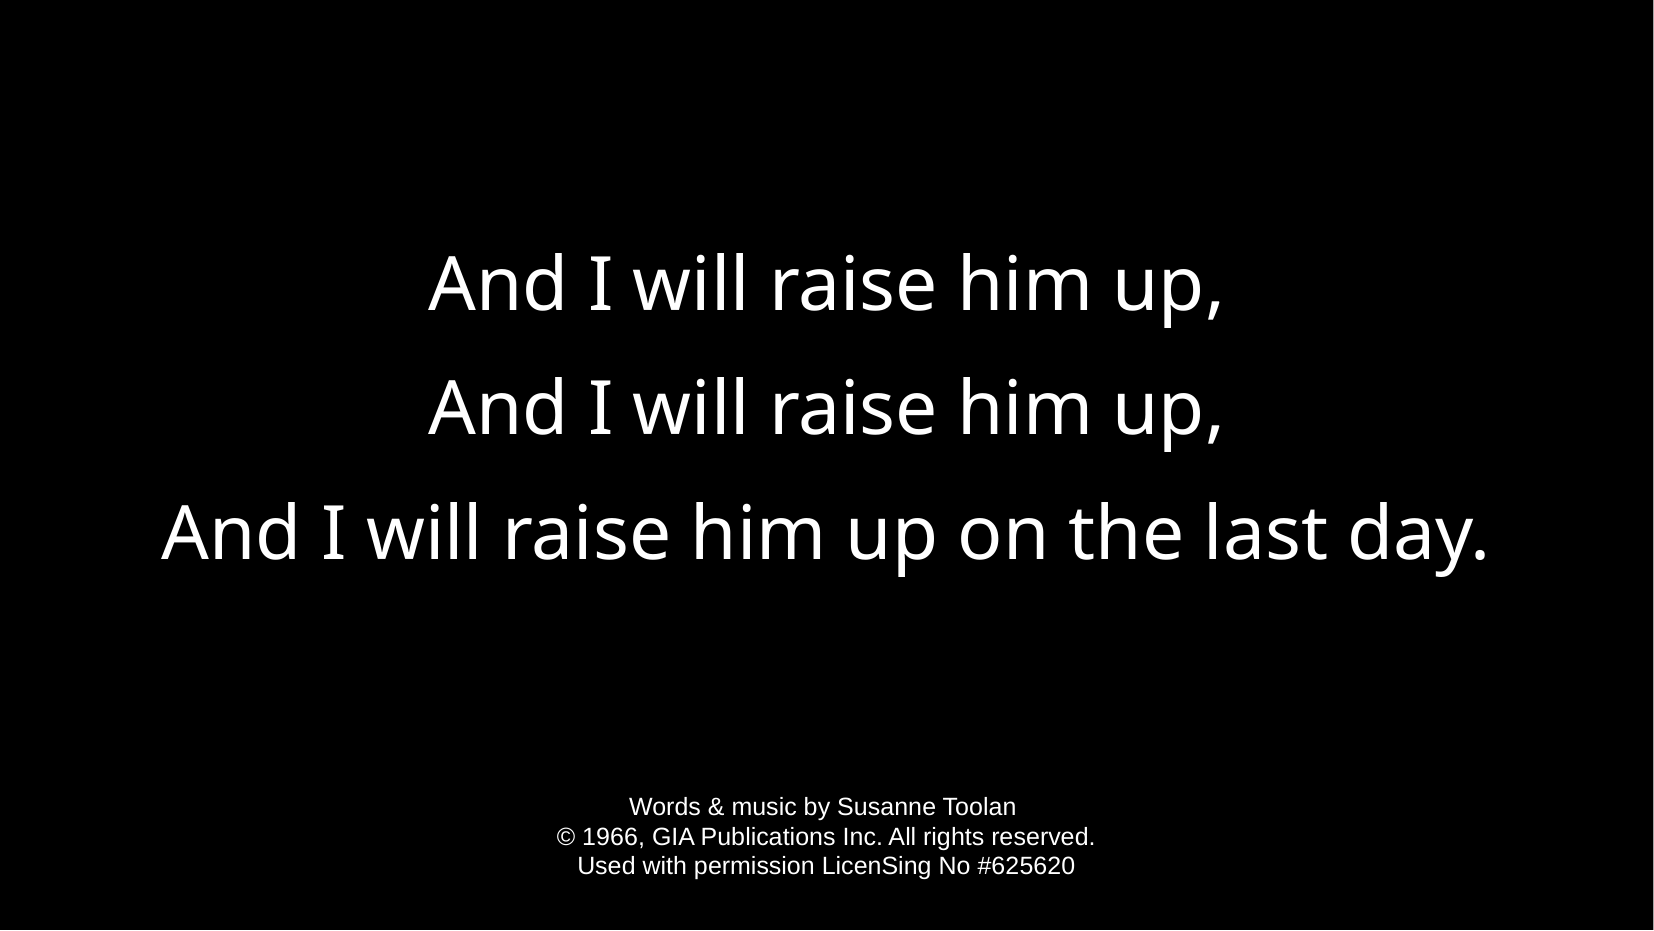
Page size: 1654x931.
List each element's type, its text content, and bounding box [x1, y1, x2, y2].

text_box Words & music by Susanne Toolan © 1966, GIA Publications Inc. All rights reserved. Used with permission LicenSing No #625620 [456, 782, 1198, 888]
list And I will raise him up, And I will raise him up, And I will raise him up on the last day. [0, 230, 1654, 922]
